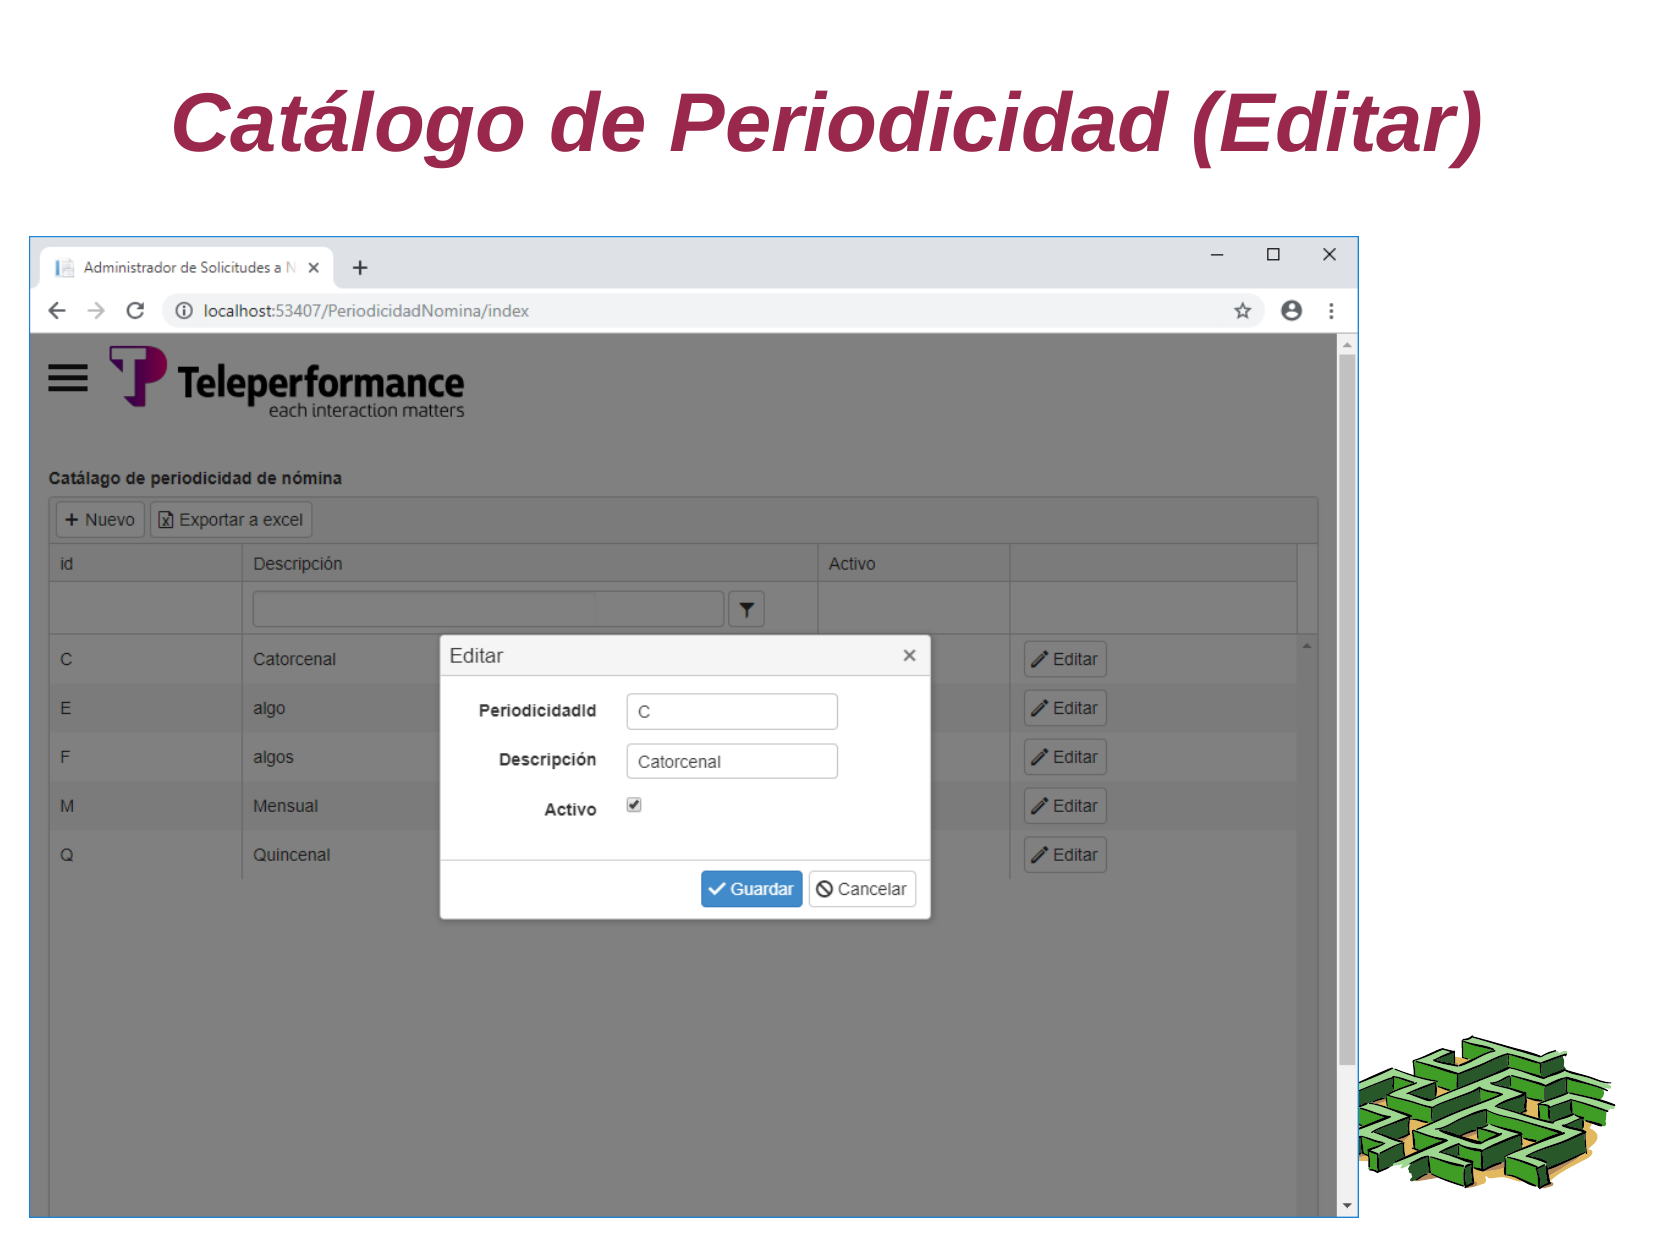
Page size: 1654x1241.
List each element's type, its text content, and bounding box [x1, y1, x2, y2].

title Catálogo de Periodicidad (Editar) [121, 19, 1534, 227]
picture [29, 236, 1359, 1218]
